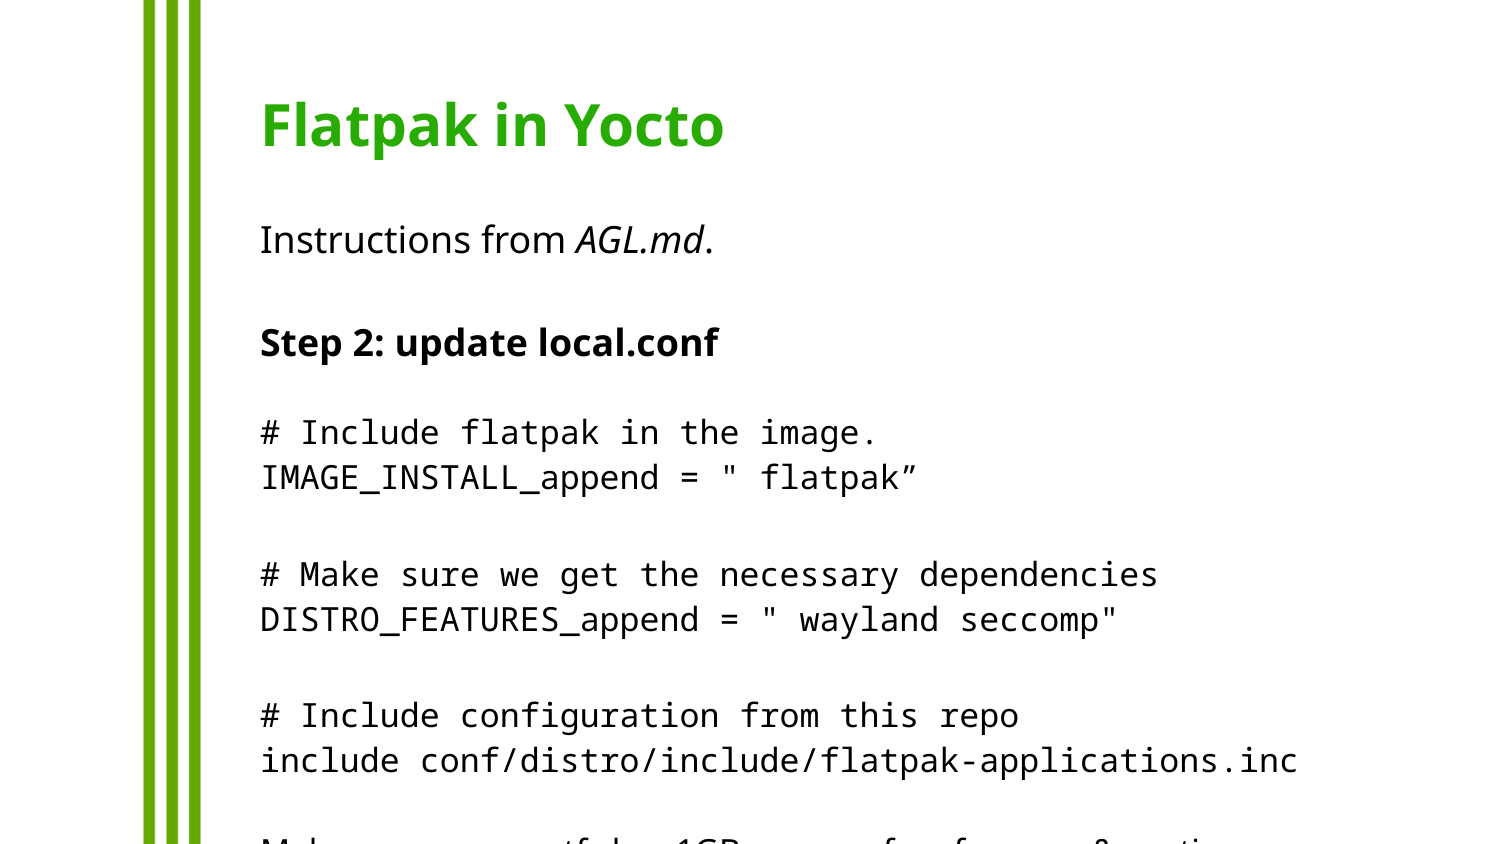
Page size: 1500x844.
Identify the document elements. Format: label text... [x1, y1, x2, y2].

text_box Instructions from AGL.md. Step 2: update local.conf # Include flatpak in the image. IMAGE_INSTALL_append = " flatpak” # Make sure we get the necessary dependencies DISTRO_FEATURES_append = " wayland seccomp" # Include configuration from this repo include conf/distro/include/flatpak-applications.inc Make sure your rootfs has 1GB or more free for apps & runtimes. [245, 206, 1397, 800]
title Flatpak in Yocto [245, 72, 1386, 189]
picture [0, 0, 532, 844]
